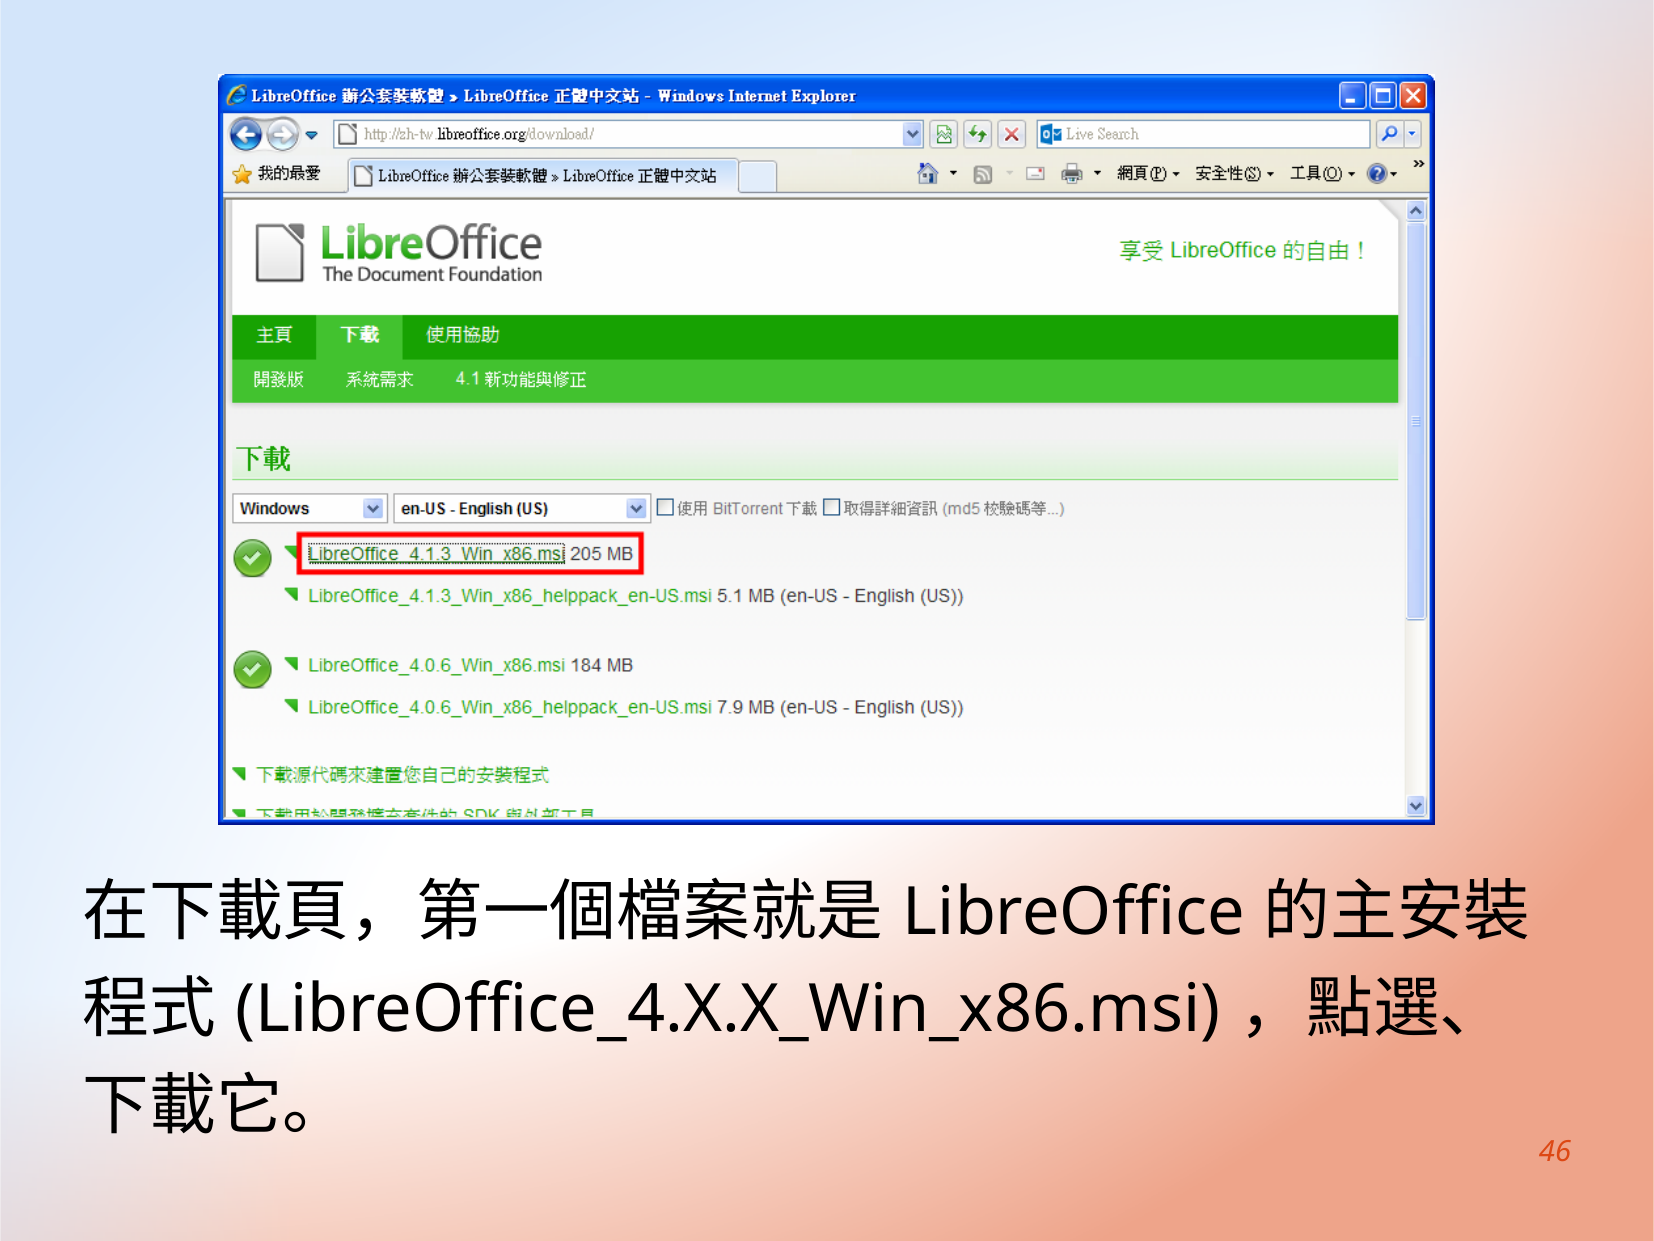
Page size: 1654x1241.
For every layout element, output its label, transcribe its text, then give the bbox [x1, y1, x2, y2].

picture [0, 0, 1654, 1241]
list 在下載頁，第一個檔案就是LibreOffice的主安裝程式(LibreOffice_4.X.X_Win_x86.msi)，點選、下載它。 [82, 857, 1571, 1201]
